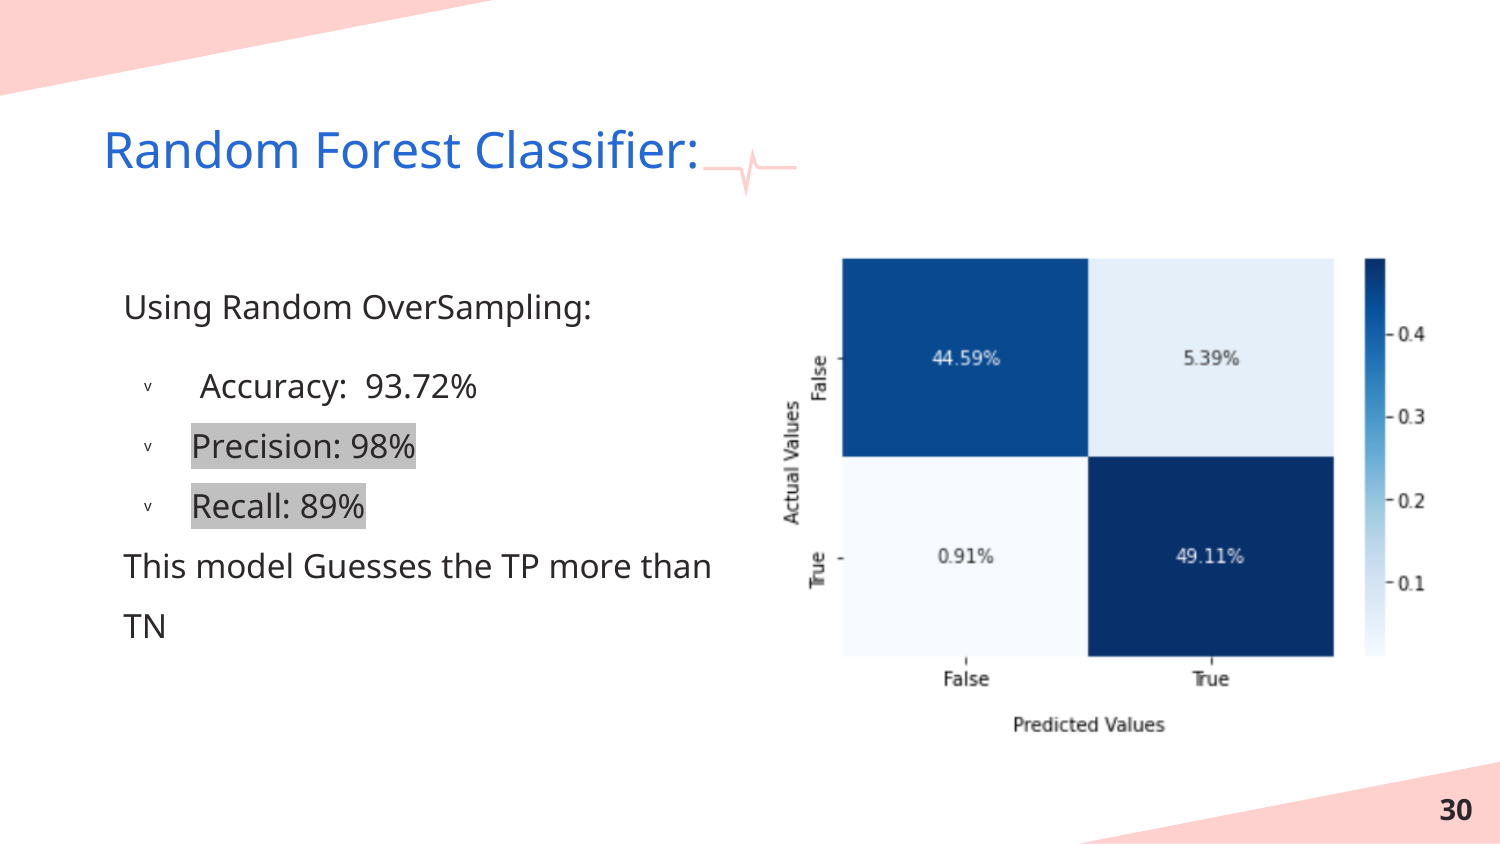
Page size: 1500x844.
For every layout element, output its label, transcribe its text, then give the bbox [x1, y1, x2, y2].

text_box Using Random OverSampling: Accuracy: 93.72% Precision: 98% Recall: 89% This model Guesses the TP more than TN [88, 231, 774, 481]
text_box 30 [1424, 783, 1489, 830]
title Random Forest Classifier: [88, 103, 786, 173]
picture [774, 231, 1450, 739]
